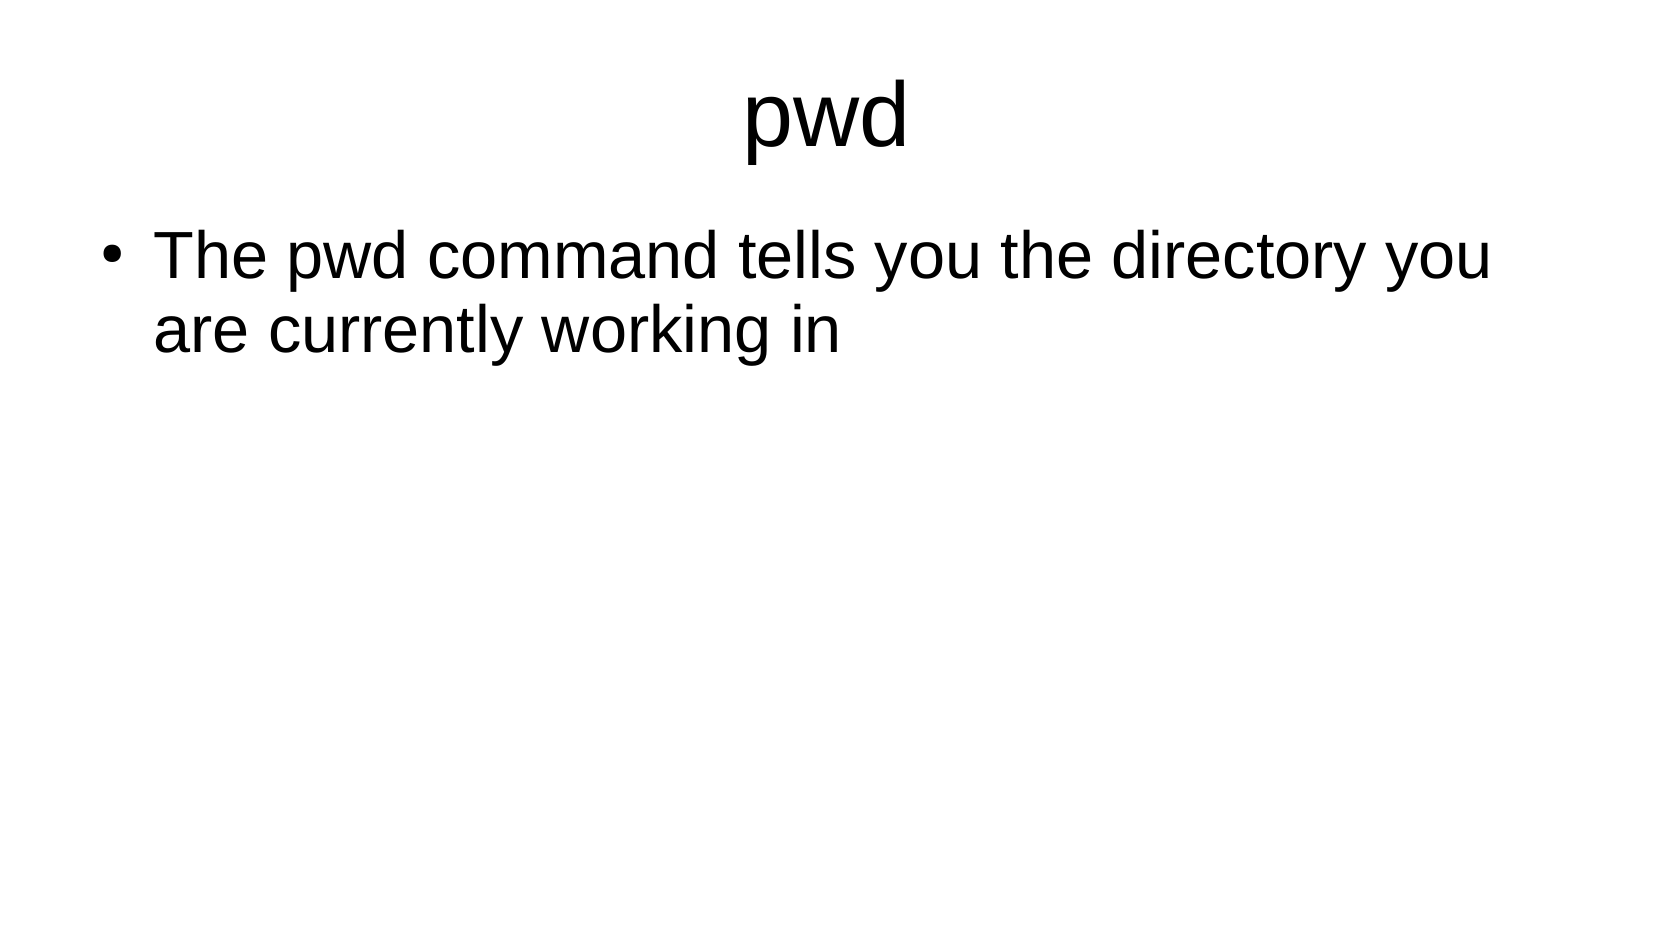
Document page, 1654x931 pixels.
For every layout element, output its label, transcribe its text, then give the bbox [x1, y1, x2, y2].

list The pwd command tells you the directory you are currently working in [82, 217, 1571, 758]
title pwd [82, 37, 1571, 193]
